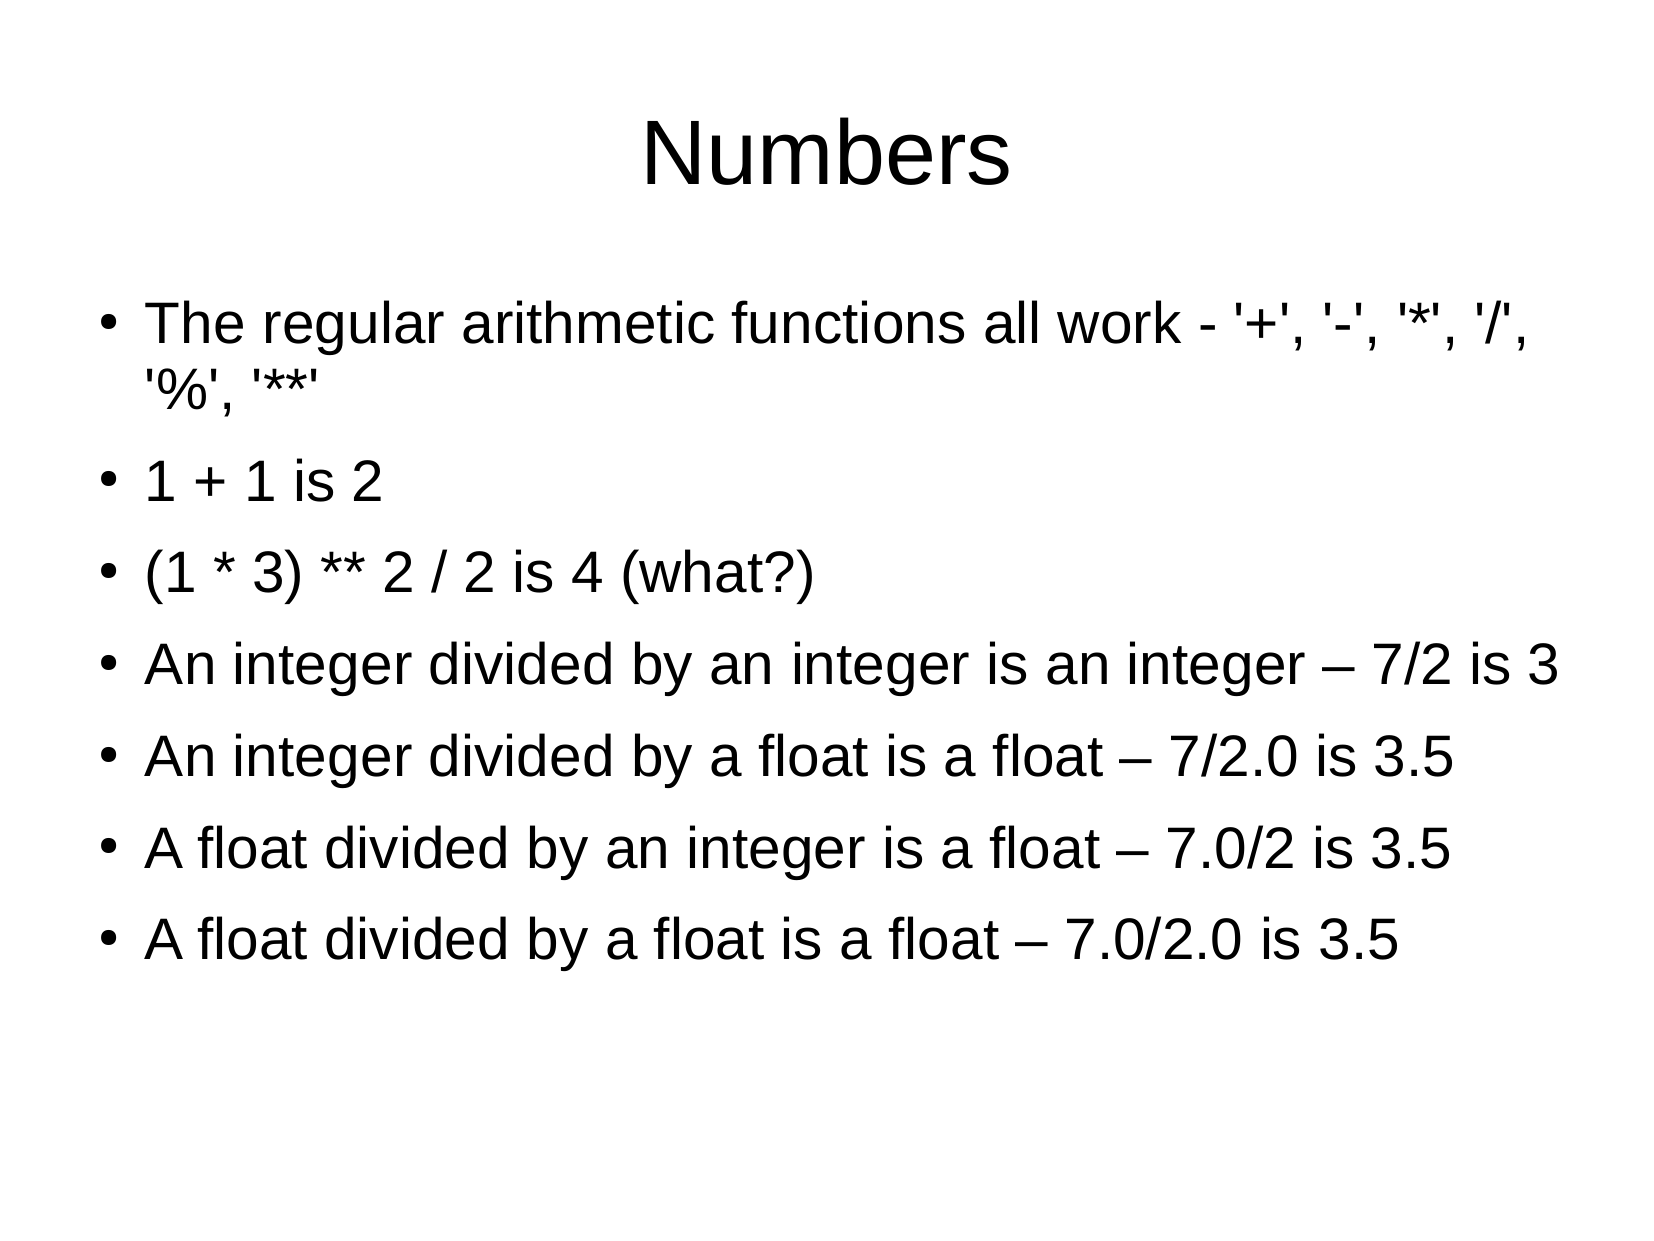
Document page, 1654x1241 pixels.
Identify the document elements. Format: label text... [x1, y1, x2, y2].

title Numbers [82, 49, 1571, 257]
list The regular arithmetic functions all work - '+', '-', '*', '/', '%', '**' 1 + 1 is 2 (1 * 3) ** 2 / 2 is 4 (what?) An integer divided by an integer is an integer – 7/2 is 3 An integer divided by a float is a float – 7/2.0 is 3.5 A float divided by an integer is a float – 7.0/2 is 3.5 A float divided by a float is a float – 7.0/2.0 is 3.5 [82, 290, 1571, 1109]
